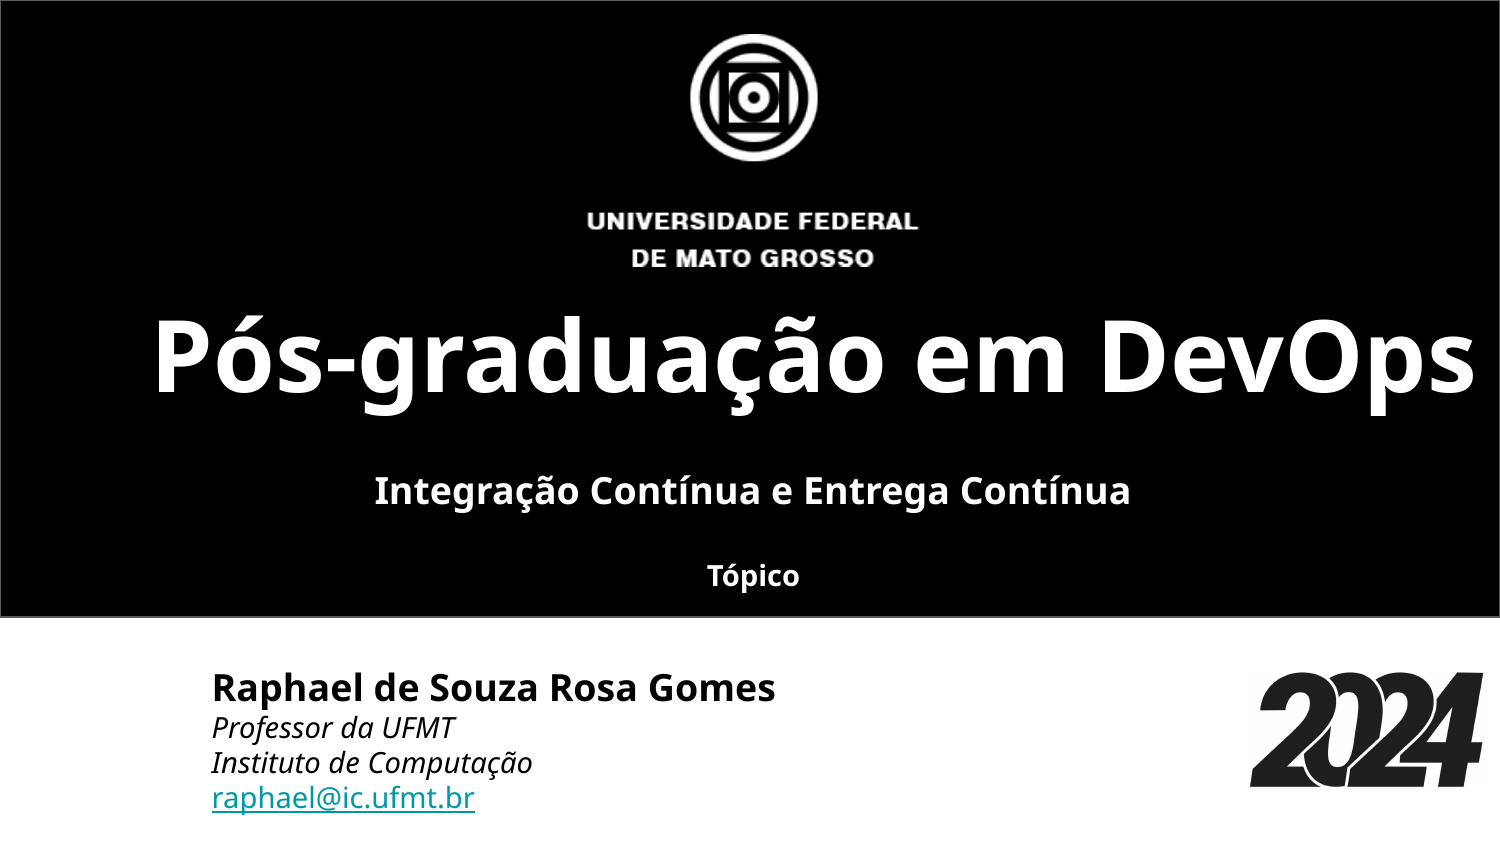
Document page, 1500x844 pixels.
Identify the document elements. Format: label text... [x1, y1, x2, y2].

text_box Integração Contínua e Entrega Contínua Tópico [17, 452, 1490, 542]
text_box [0, 0, 1500, 617]
picture [1245, 667, 1488, 789]
picture [587, 34, 920, 267]
text_box Raphael de Souza Rosa Gomes Professor da UFMT Instituto de Computação raphael@ic.ufmt.br [196, 649, 1036, 830]
text_box Pós-graduação em DevOps [67, 278, 1500, 552]
